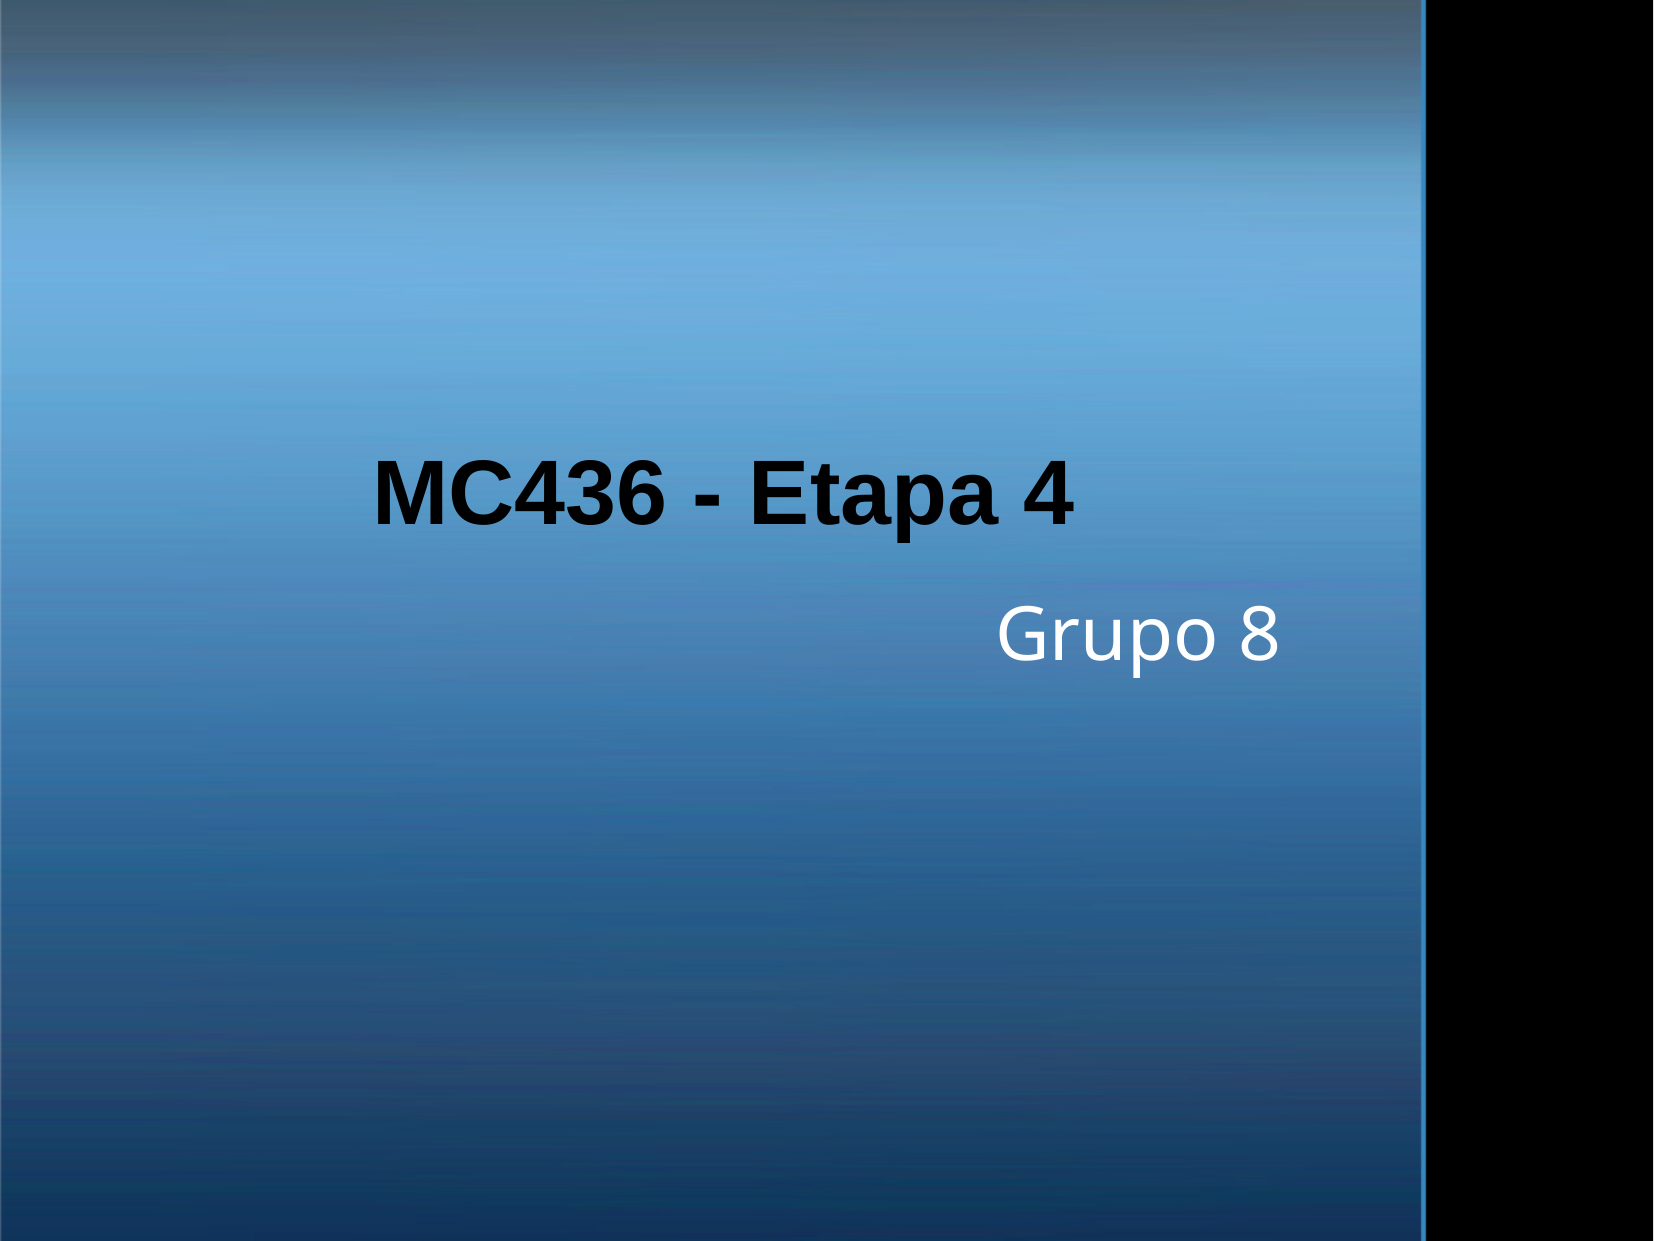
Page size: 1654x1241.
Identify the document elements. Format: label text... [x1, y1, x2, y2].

title Grupo 8 [337, 587, 1282, 676]
title MC436 - Etapa 4 [0, 388, 1448, 597]
picture [0, 0, 1654, 1241]
